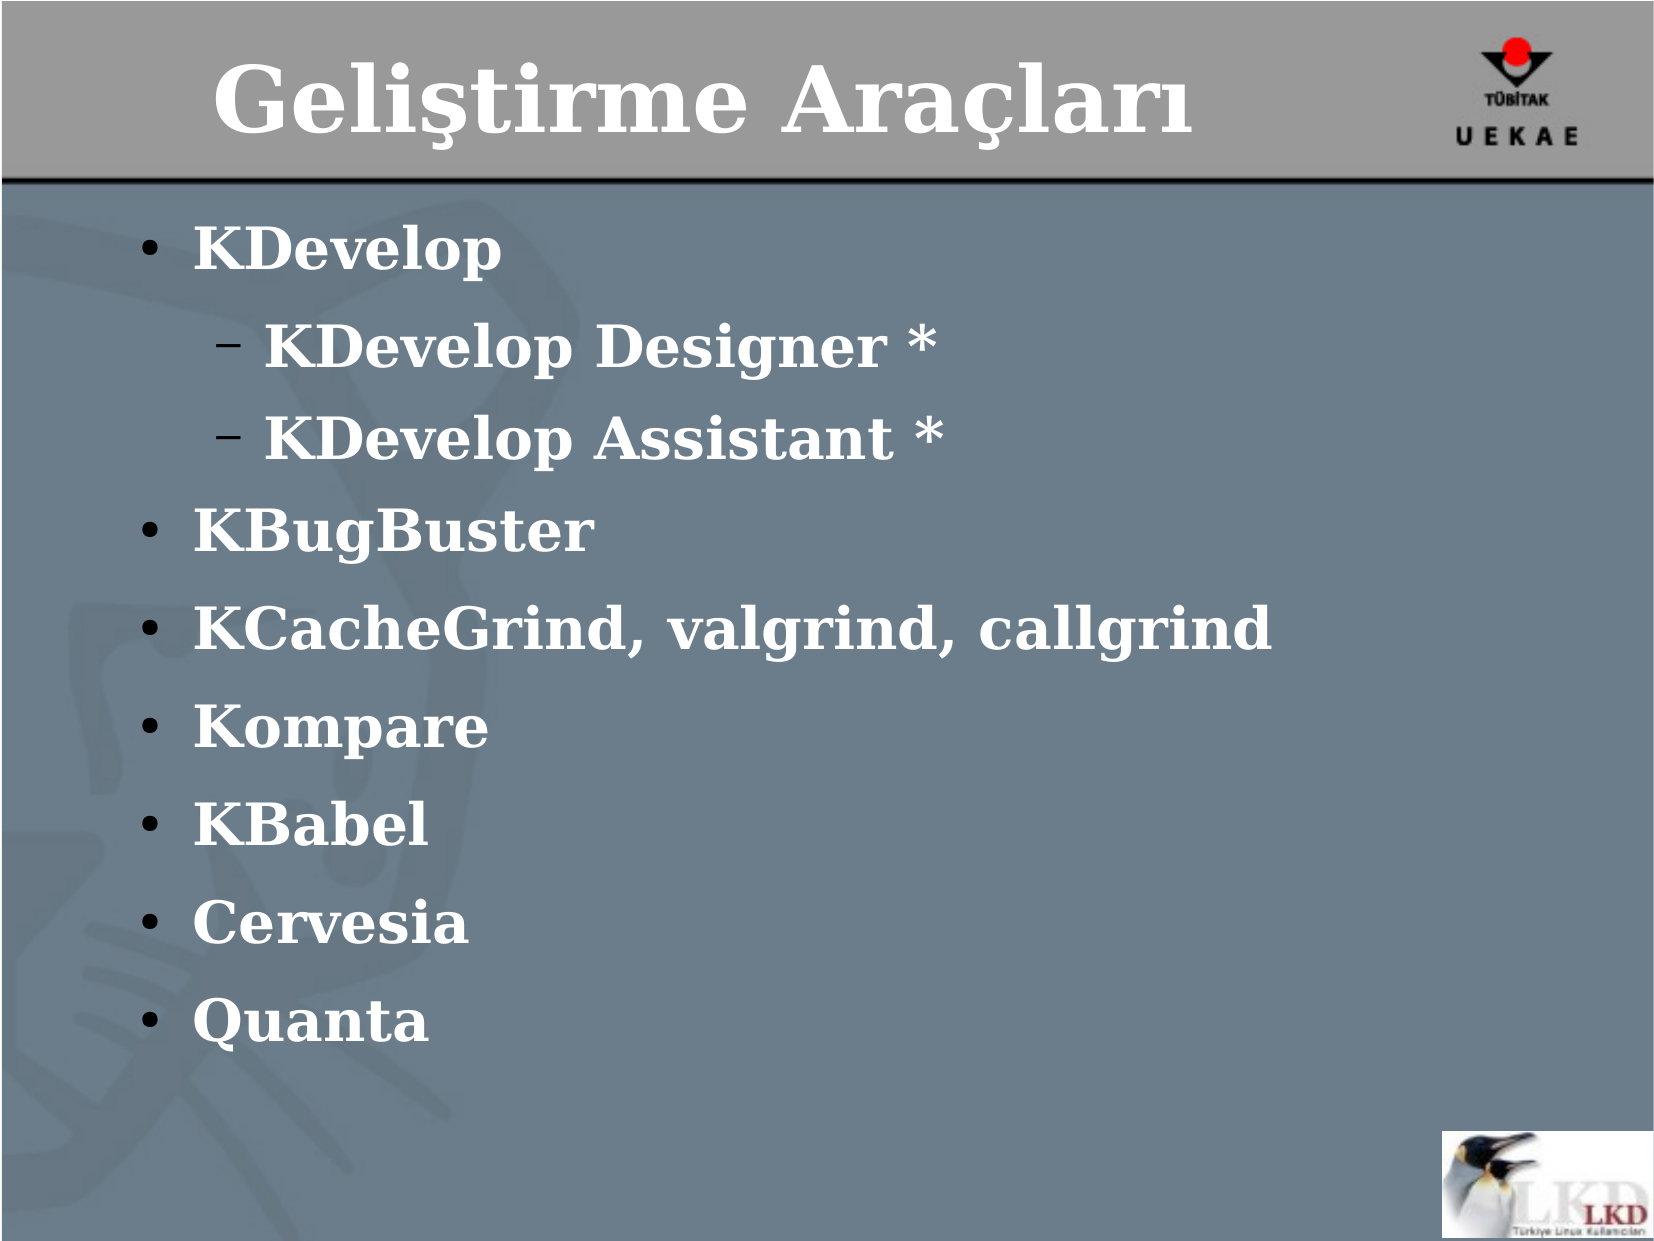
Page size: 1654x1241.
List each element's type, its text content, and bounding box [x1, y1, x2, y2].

title Geliştirme Araçları [0, 0, 1410, 204]
list KDevelop KDevelop Designer * KDevelop Assistant * KBugBuster KCacheGrind, valgrind, callgrind Kompare KBabel Cervesia Quanta [121, 214, 1534, 1163]
picture [1, 1, 1654, 1241]
